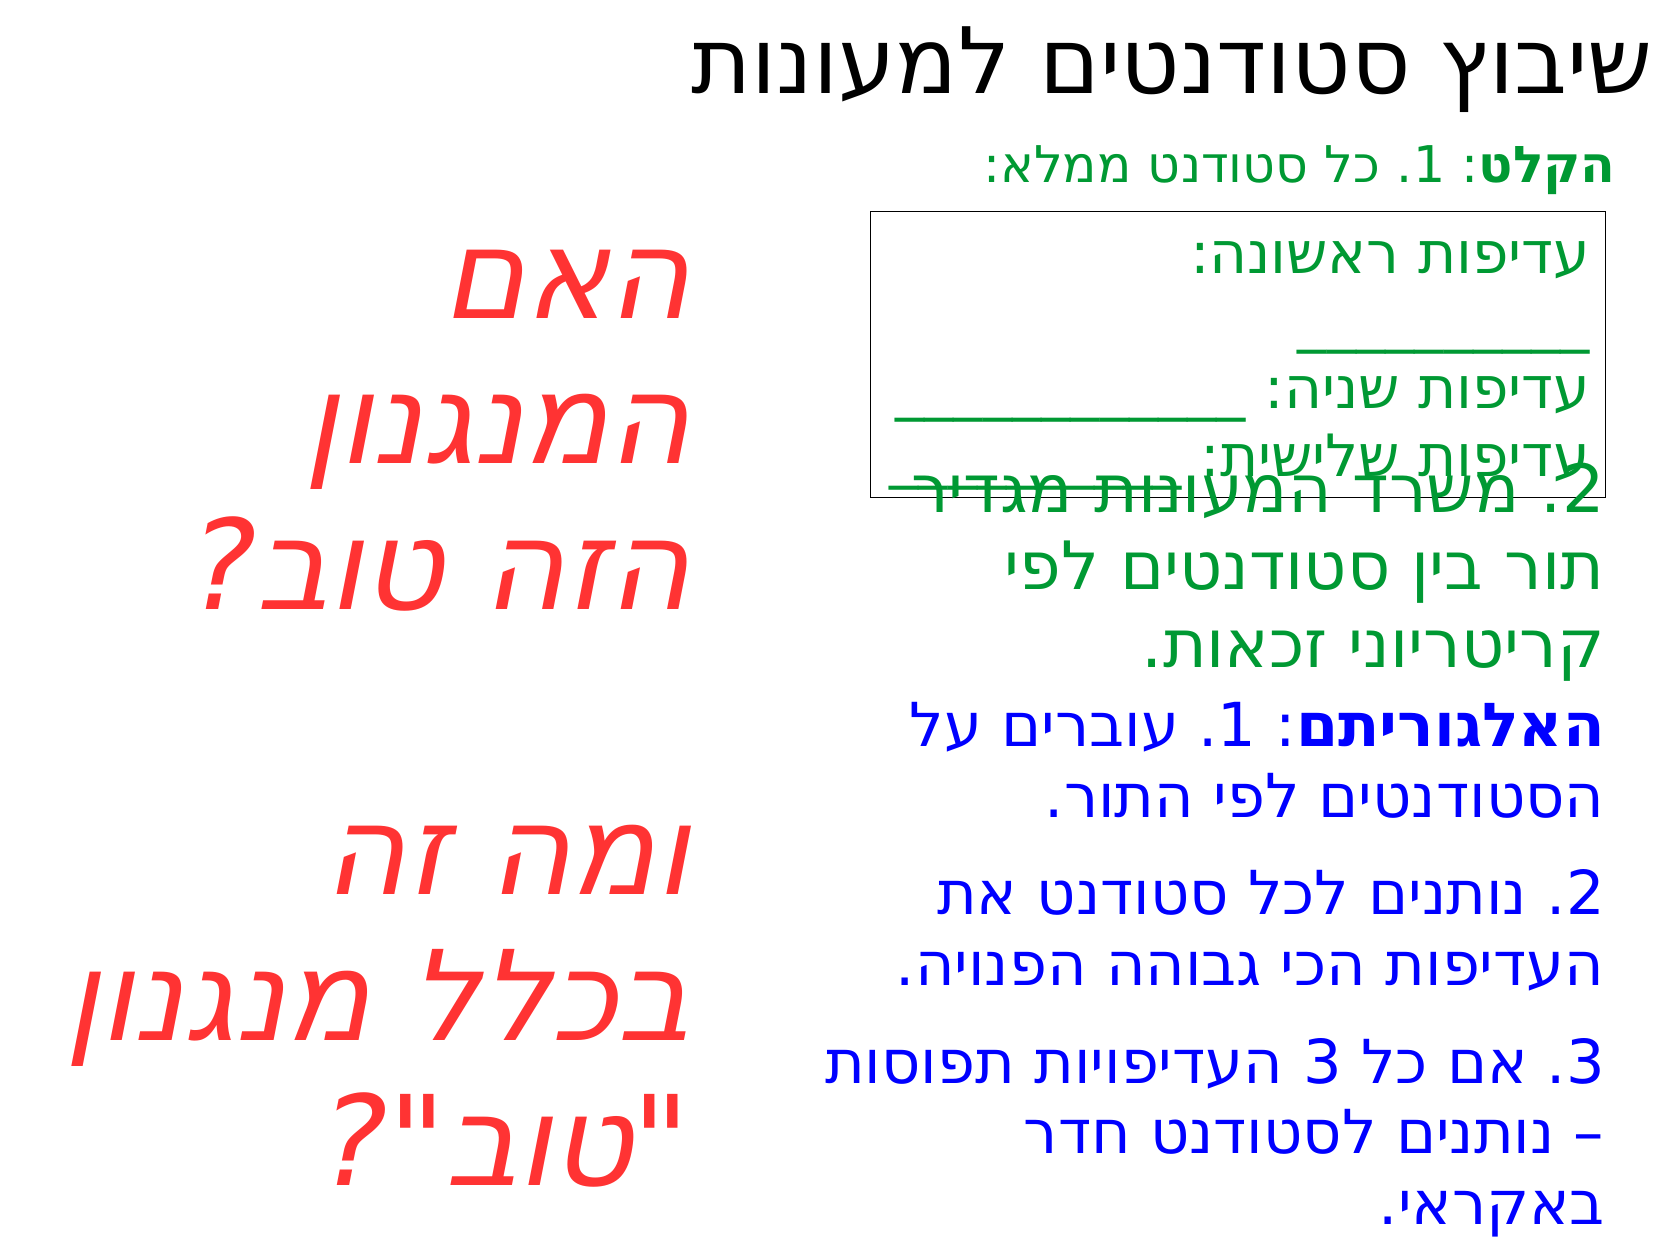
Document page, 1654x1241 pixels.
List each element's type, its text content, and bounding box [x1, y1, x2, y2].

text_box האם המנגנון הזה טוב? ומה זה בכלל מנגנון "טוב"? [45, 195, 706, 901]
list האלגוריתם: 1. עוברים על הסטודנטים לפי התור. 2. נותנים לכל סטודנט את העדיפות הכי גבוהה הפנויה. 3. אם כל 3 העדיפויות תפוסות – נותנים לסטודנט חדר באקראי. [810, 690, 1606, 1241]
title שיבוץ סטודנטים למעונות [165, 0, 1654, 166]
list הקלט: 1. כל סטודנט ממלא: [870, 135, 1616, 226]
text_box 2. משרד המעונות מגדיר תור בין סטודנטים לפי קריטריוני זכאות. [908, 450, 1606, 690]
text_box עדיפות ראשונה: __________ עדיפות שניה: ____________ עדיפות שלישית: __________ [870, 211, 1606, 421]
